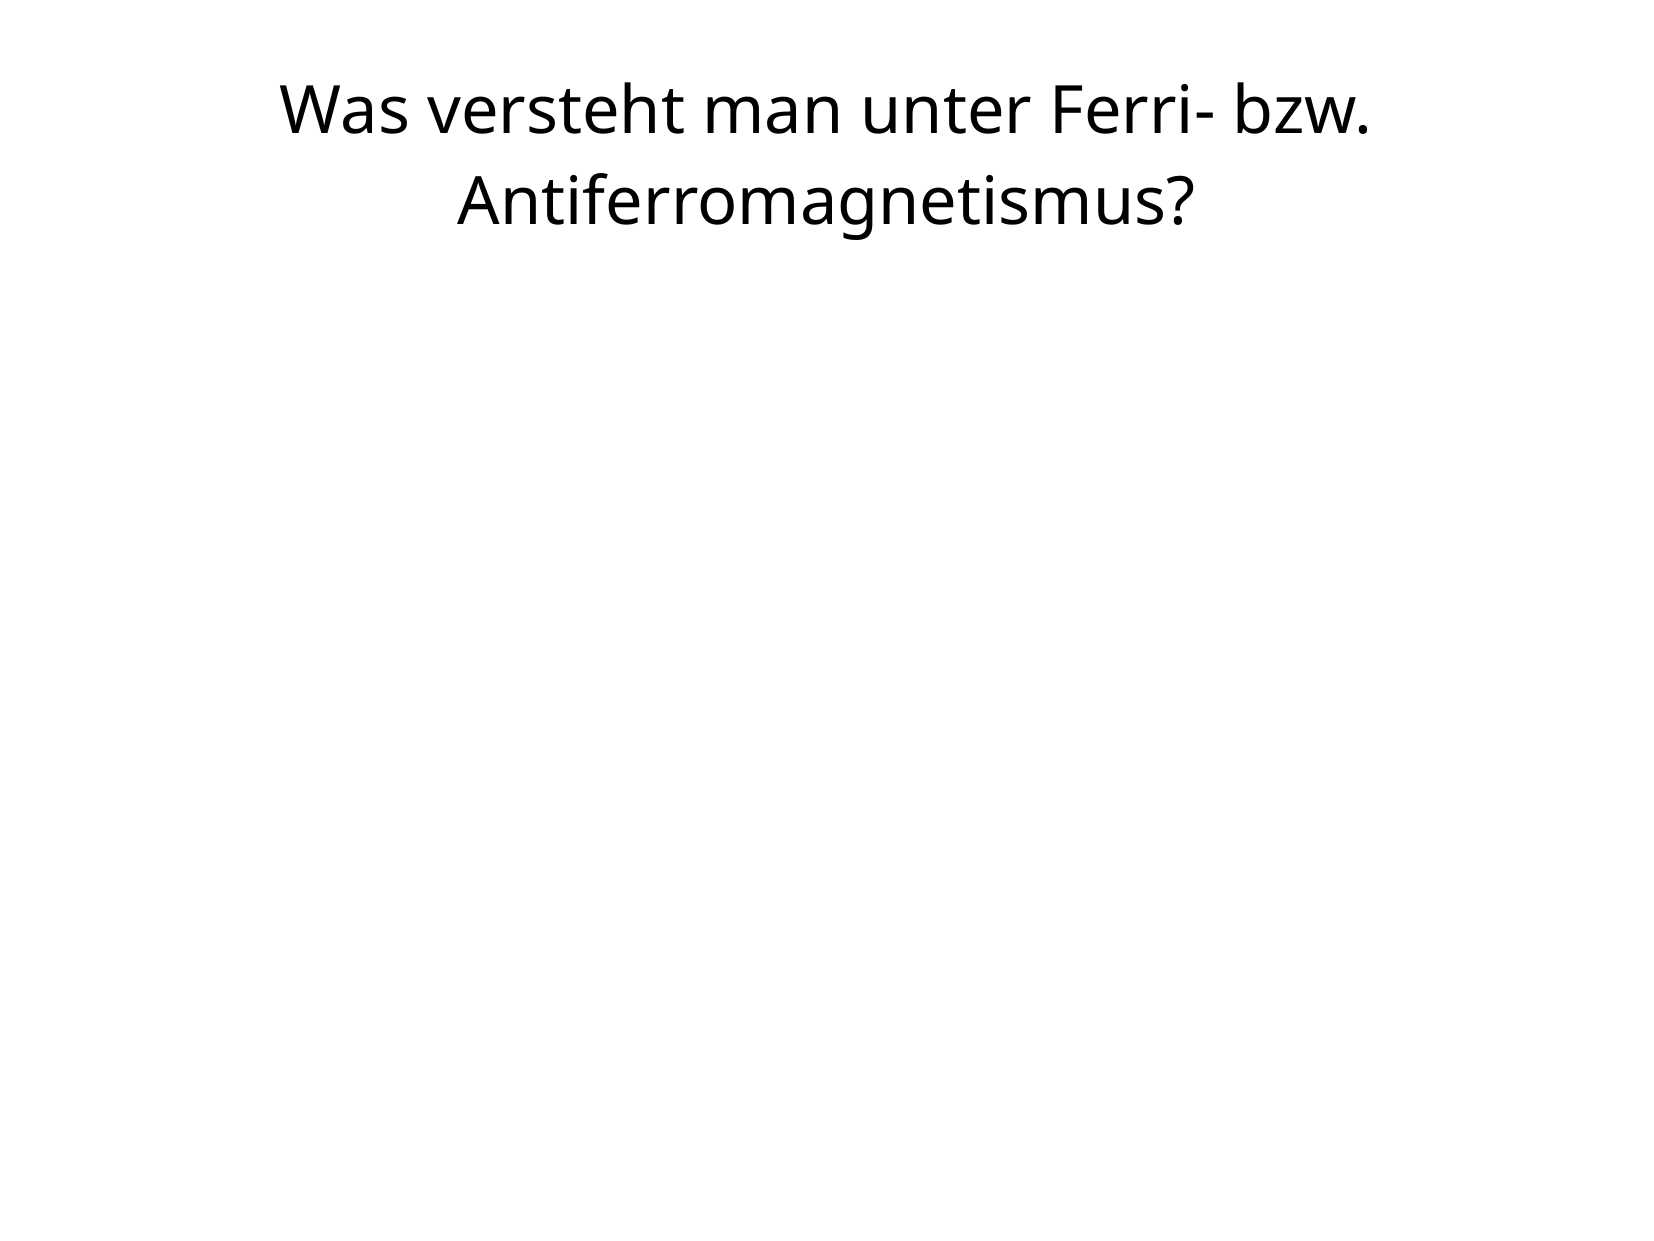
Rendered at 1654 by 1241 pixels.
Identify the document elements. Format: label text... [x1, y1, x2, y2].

title Was versteht man unter Ferri- bzw. Antiferromagnetismus? [82, 49, 1571, 257]
